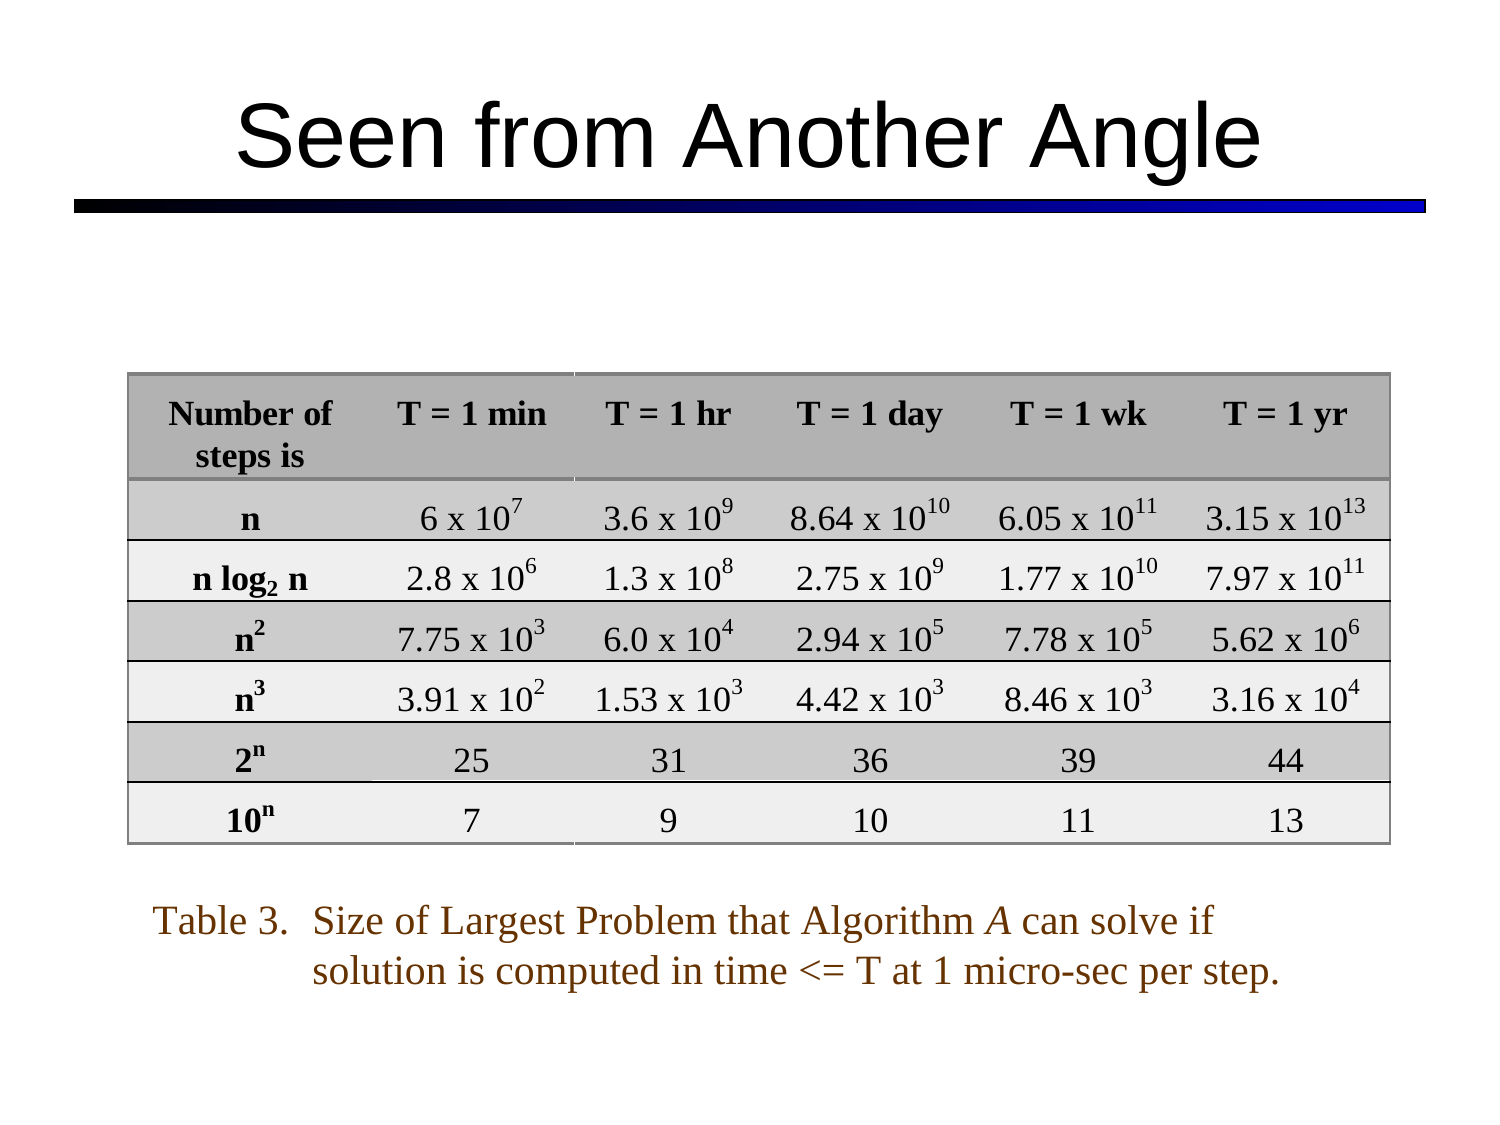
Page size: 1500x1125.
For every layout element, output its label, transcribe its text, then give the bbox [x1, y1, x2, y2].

text_box Table 3. Size of Largest Problem that Algorithm A can solve if solution is computed in time <= T at 1 micro-sec per step. [137, 884, 1363, 1001]
text_box Seen from Another Angle [75, 37, 1426, 225]
chart [99, 372, 1400, 879]
